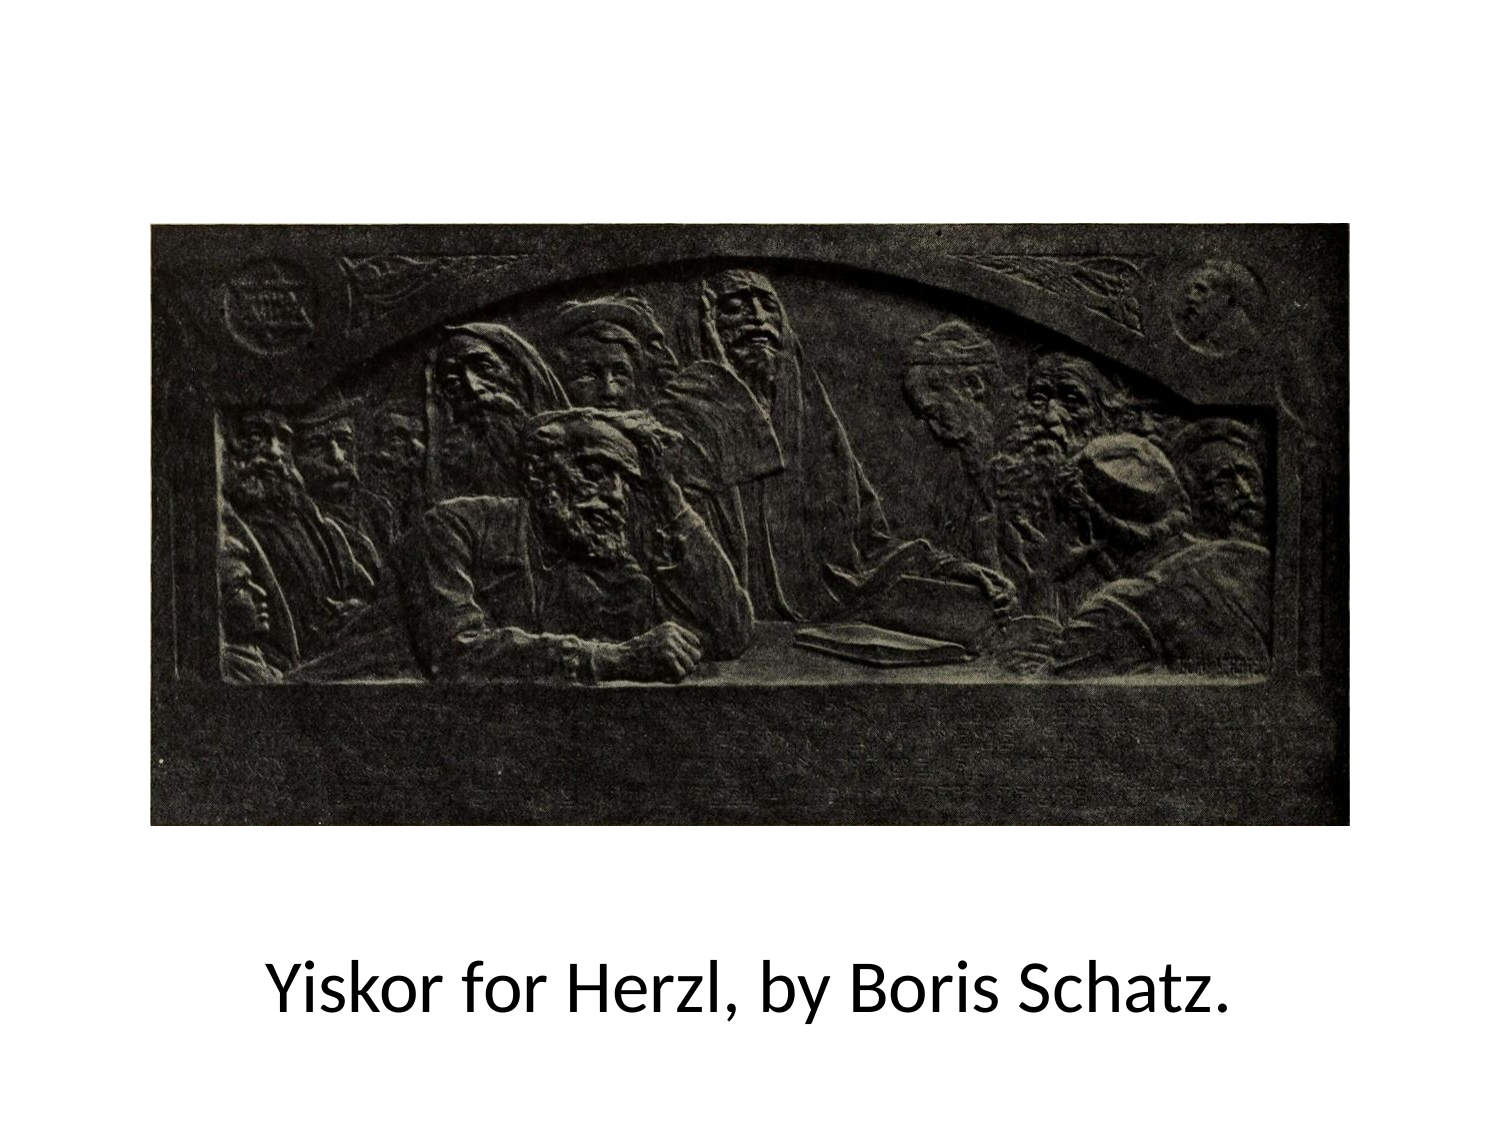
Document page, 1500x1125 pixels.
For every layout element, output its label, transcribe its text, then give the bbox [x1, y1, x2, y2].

picture [150, 223, 1350, 826]
text_box Yiskor for Herzl, by Boris Schatz. [251, 929, 1249, 1035]
